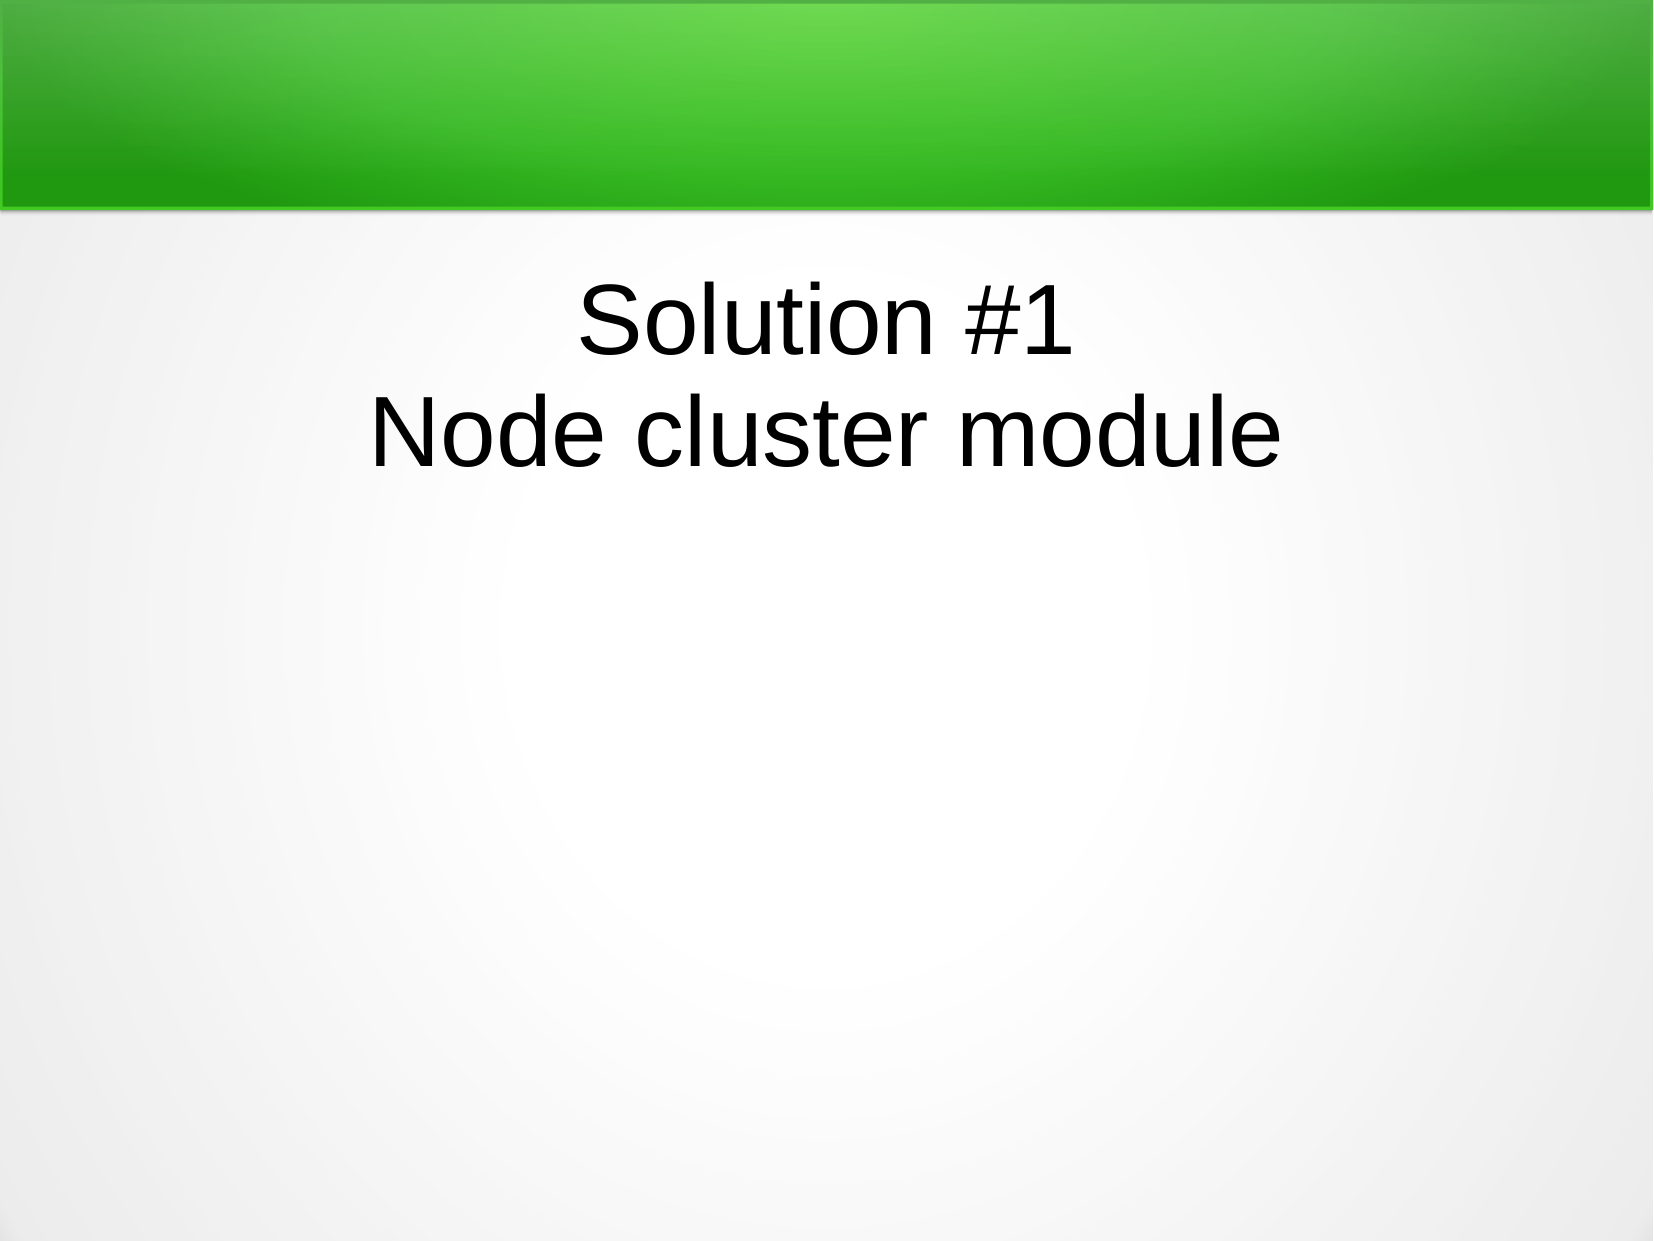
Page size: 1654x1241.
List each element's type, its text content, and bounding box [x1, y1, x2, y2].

subtitle Solution #1 Node cluster module [82, 47, 1571, 705]
